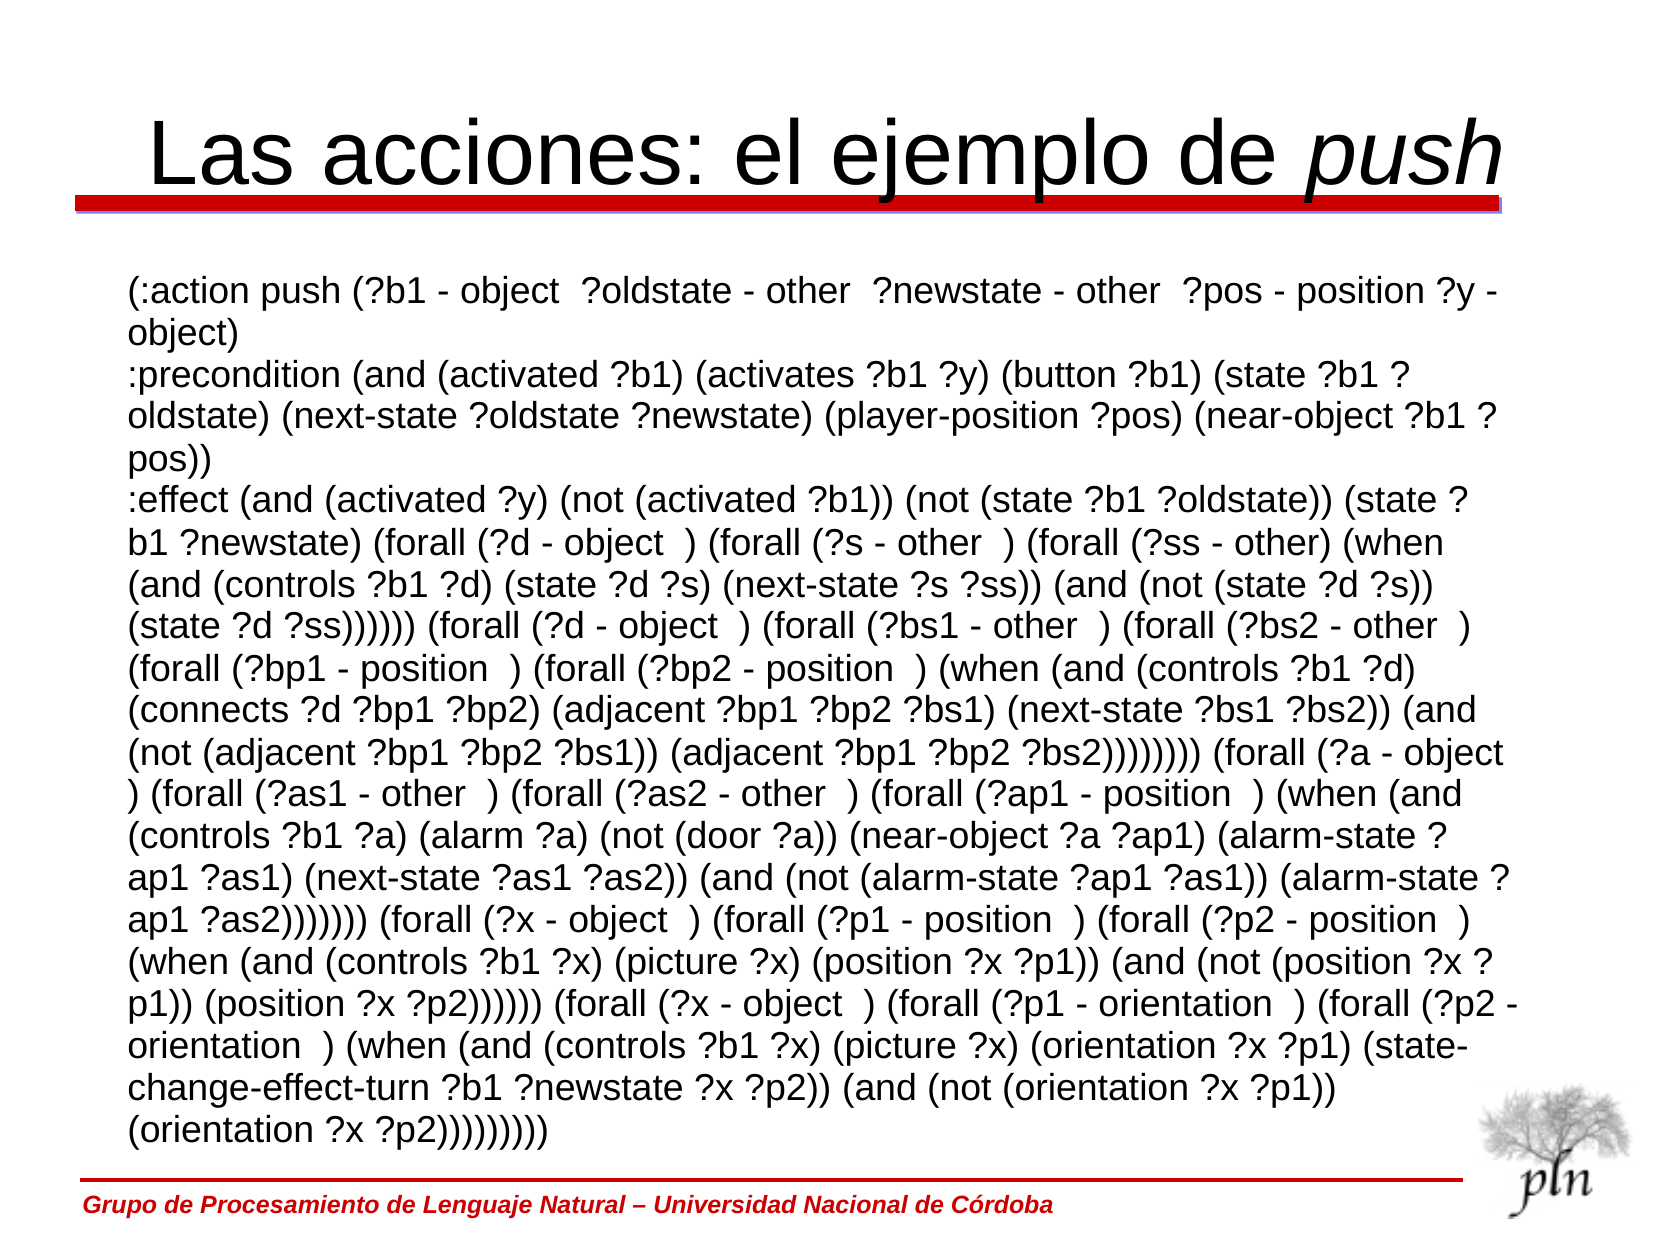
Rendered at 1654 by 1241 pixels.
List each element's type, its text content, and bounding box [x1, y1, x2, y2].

picture [1477, 1083, 1635, 1219]
text_box (:action push (?b1 - object ?oldstate - other ?newstate - other ?pos - position ?y - object) :precondition (and (activated ?b1) (activates ?b1 ?y) (button ?b1) (state ?b1 ?oldstate) (next-state ?oldstate ?newstate) (player-position ?pos) (near-object ?b1 ?pos)) :effect (and (activated ?y) (not (activated ?b1)) (not (state ?b1 ?oldstate)) (state ?b1 ?newstate) (forall (?d - object ) (forall (?s - other ) (forall (?ss - other) (when (and (controls ?b1 ?d) (state ?d ?s) (next-state ?s ?ss)) (and (not (state ?d ?s)) (state ?d ?ss)))))) (forall (?d - object ) (forall (?bs1 - other ) (forall (?bs2 - other ) (forall (?bp1 - position ) (forall (?bp2 - position ) (when (and (controls ?b1 ?d) (connects ?d ?bp1 ?bp2) (adjacent ?bp1 ?bp2 ?bs1) (next-state ?bs1 ?bs2)) (and (not (adjacent ?bp1 ?bp2 ?bs1)) (adjacent ?bp1 ?bp2 ?bs2)))))))) (forall (?a - object ) (forall (?as1 - other ) (forall (?as2 - other ) (forall (?ap1 - position ) (when (and (controls ?b1 ?a) (alarm ?a) (not (door ?a)) (near-object ?a ?ap1) (alarm-state ?ap1 ?as1) (next-state ?as1 ?as2)) (and (not (alarm-state ?ap1 ?as1)) (alarm-state ?ap1 ?as2))))))) (forall (?x - object ) (forall (?p1 - position ) (forall (?p2 - position ) (when (and (controls ?b1 ?x) (picture ?x) (position ?x ?p1)) (and (not (position ?x ?p1)) (position ?x ?p2)))))) (forall (?x - object ) (forall (?p1 - orientation ) (forall (?p2 - orientation ) (when (and (controls ?b1 ?x) (picture ?x) (orientation ?x ?p1) (state-change-effect-turn ?b1 ?newstate ?x ?p2)) (and (not (orientation ?x ?p1)) (orientation ?x ?p2))))))))) [112, 261, 1538, 1159]
title Las acciones: el ejemplo de push [82, 49, 1571, 257]
